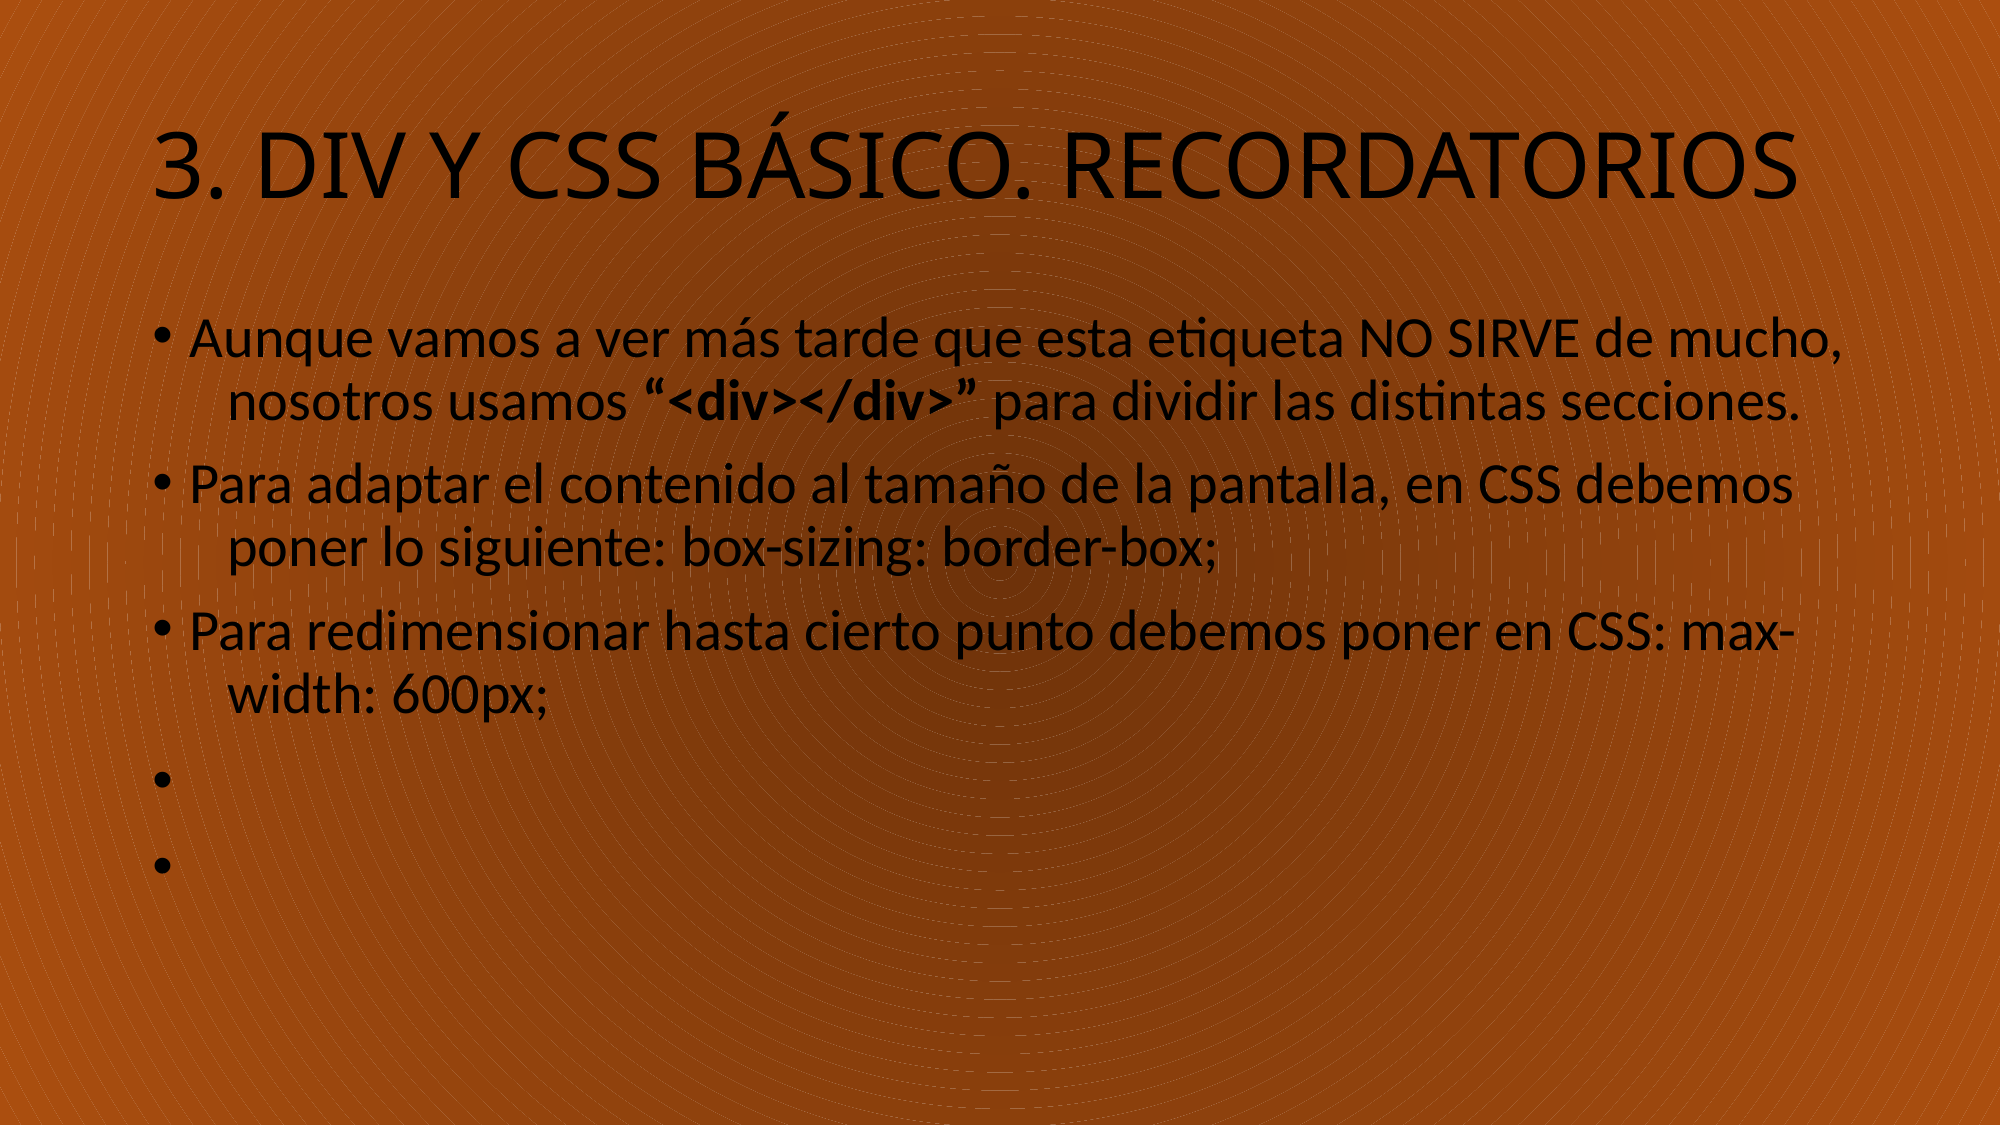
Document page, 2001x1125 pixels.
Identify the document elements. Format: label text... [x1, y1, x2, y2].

title 3. DIV Y CSS BÁSICO. RECORDATORIOS [137, 59, 1863, 278]
list Aunque vamos a ver más tarde que esta etiqueta NO SIRVE de mucho, nosotros usamos “<div></div>” para dividir las distintas secciones. Para adaptar el contenido al tamaño de la pantalla, en CSS debemos poner lo siguiente: box-sizing: border-box; Para redimensionar hasta cierto punto debemos poner en CSS: max-width: 600px; [137, 299, 1863, 1014]
